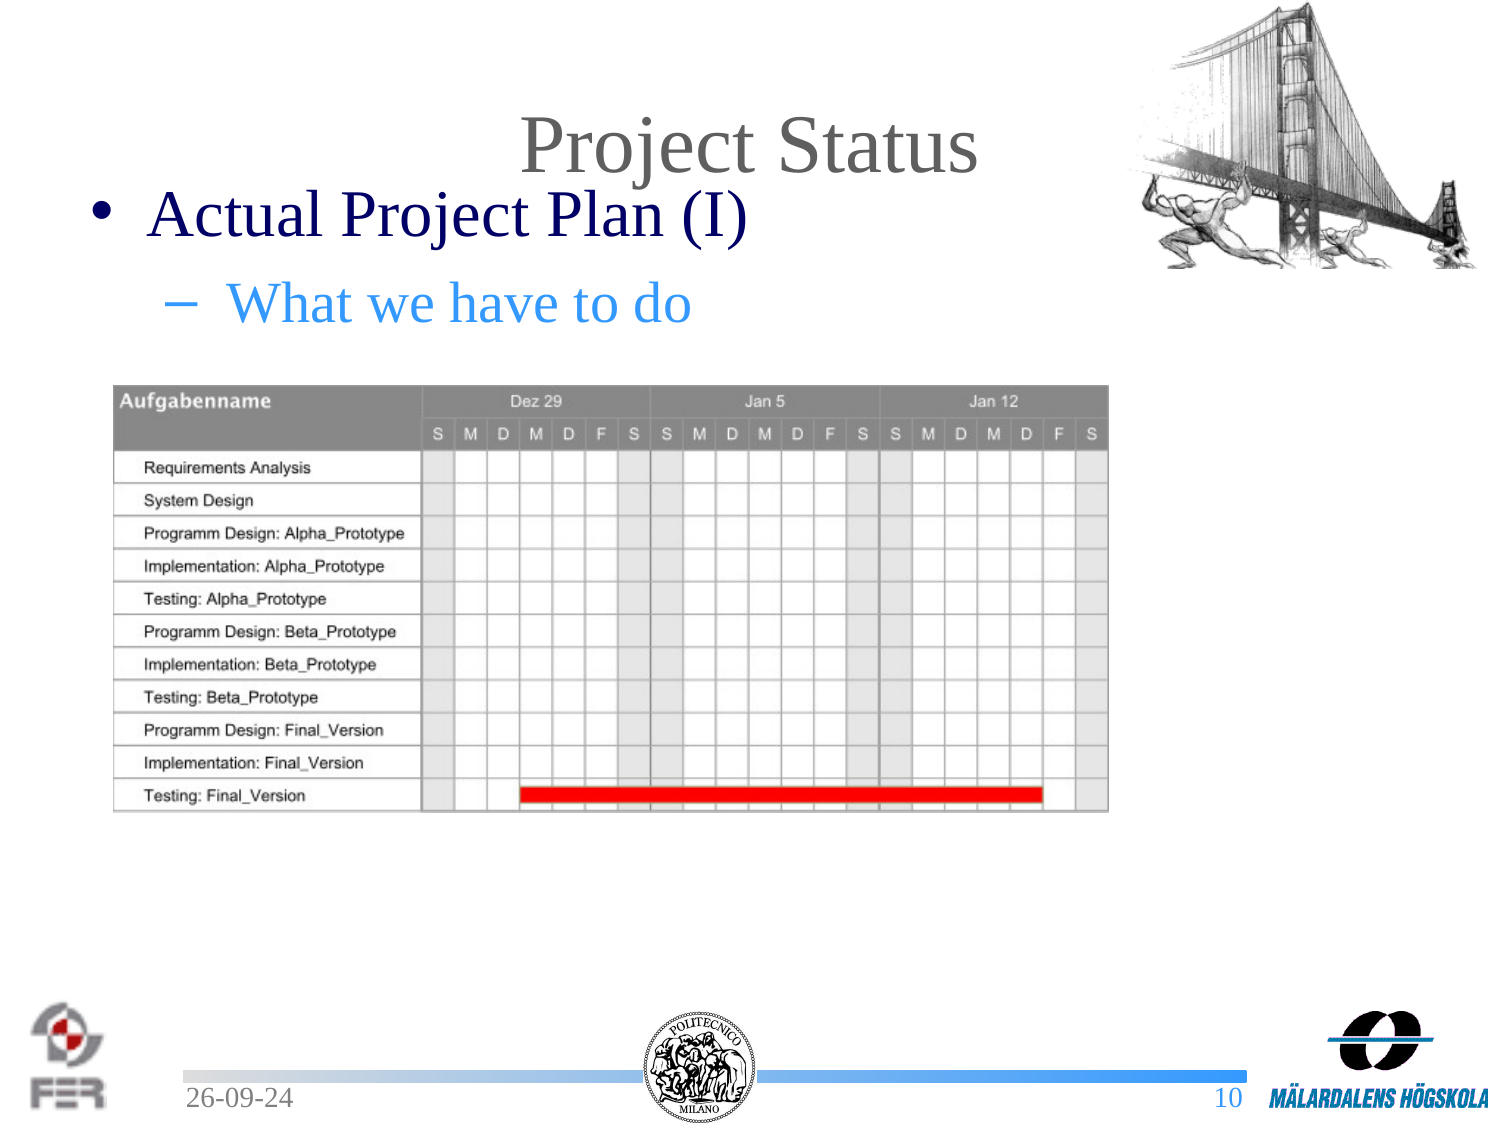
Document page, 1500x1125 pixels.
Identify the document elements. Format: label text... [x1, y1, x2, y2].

picture [1435, 1096, 1441, 1104]
picture [643, 1011, 757, 1123]
picture [1122, 0, 1477, 269]
picture [1269, 1011, 1488, 1108]
title Project Status [75, 45, 1122, 162]
picture [1454, 1091, 1459, 1108]
text_box <numero> [1186, 1070, 1258, 1114]
list Actual Project Plan (I) What we have to do [75, 162, 1426, 905]
picture [1368, 1093, 1374, 1104]
text_box 13-11-06 [171, 1070, 396, 1114]
picture [113, 385, 1109, 813]
picture [29, 987, 107, 1125]
